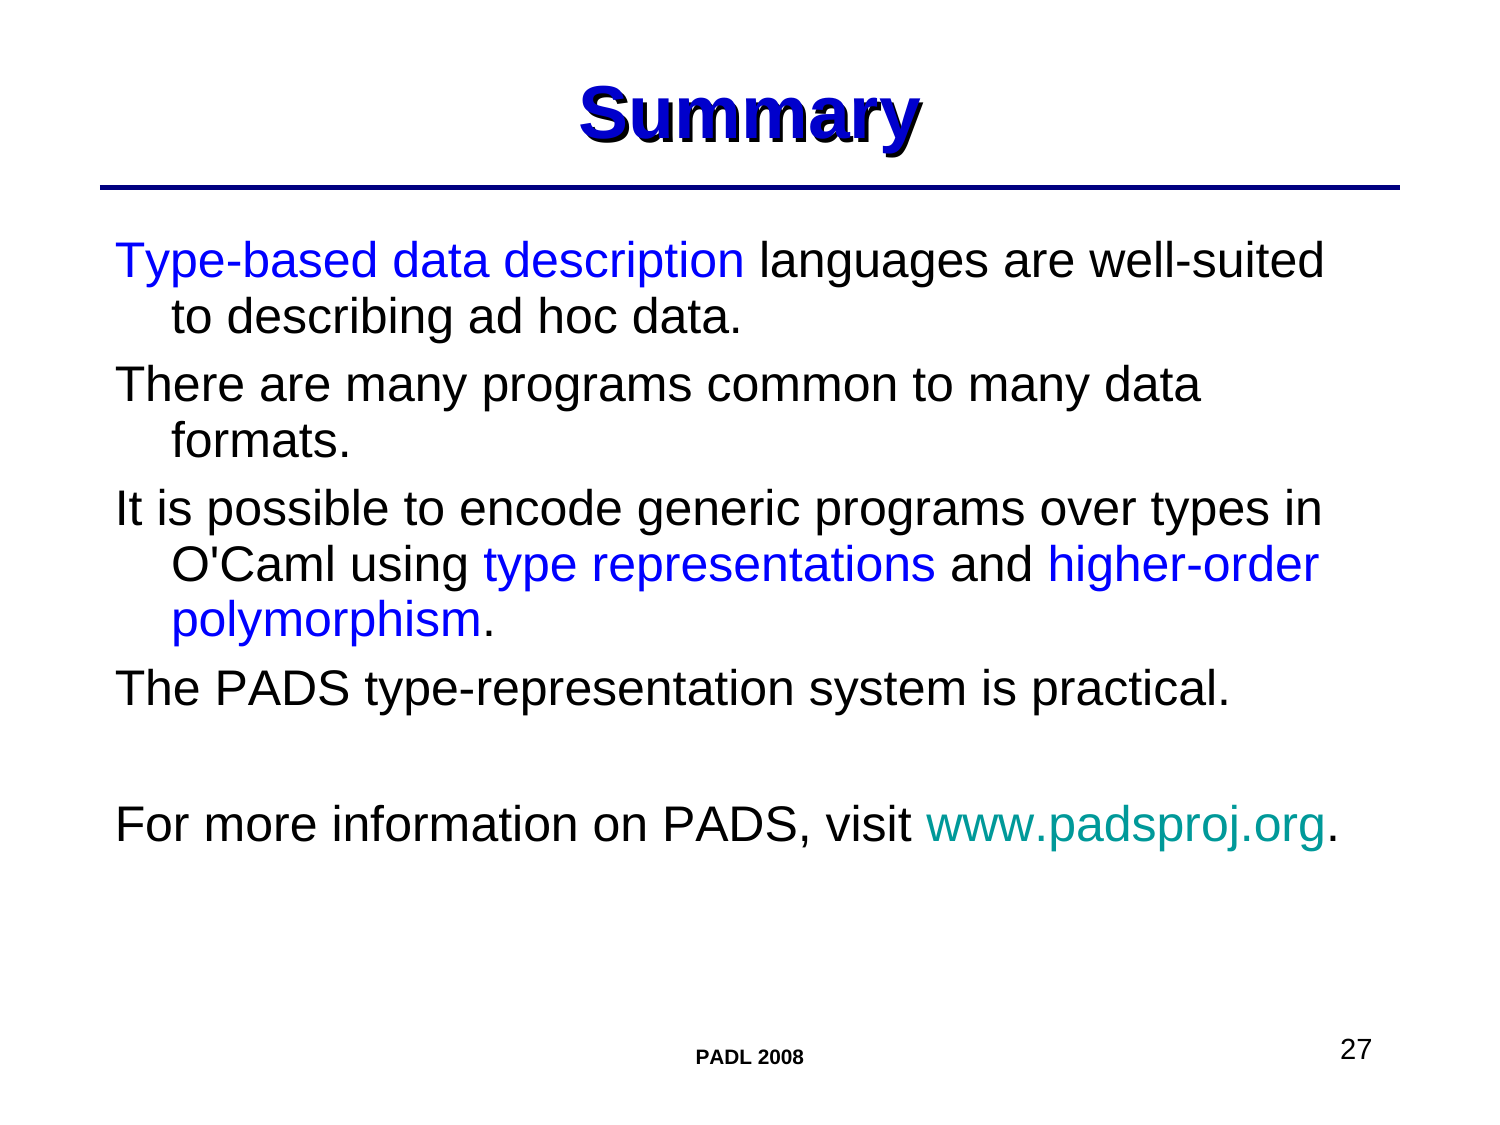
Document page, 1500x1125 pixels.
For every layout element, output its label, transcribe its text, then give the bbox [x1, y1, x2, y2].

list Type-based data description languages are well-suited to describing ad hoc data. There are many programs common to many data formats. It is possible to encode generic programs over types in O'Caml using type representations and higher-order polymorphism. The PADS type-representation system is practical. For more information on PADS, visit www.padsproj.org. [99, 224, 1375, 1000]
title Summary [99, 63, 1401, 163]
